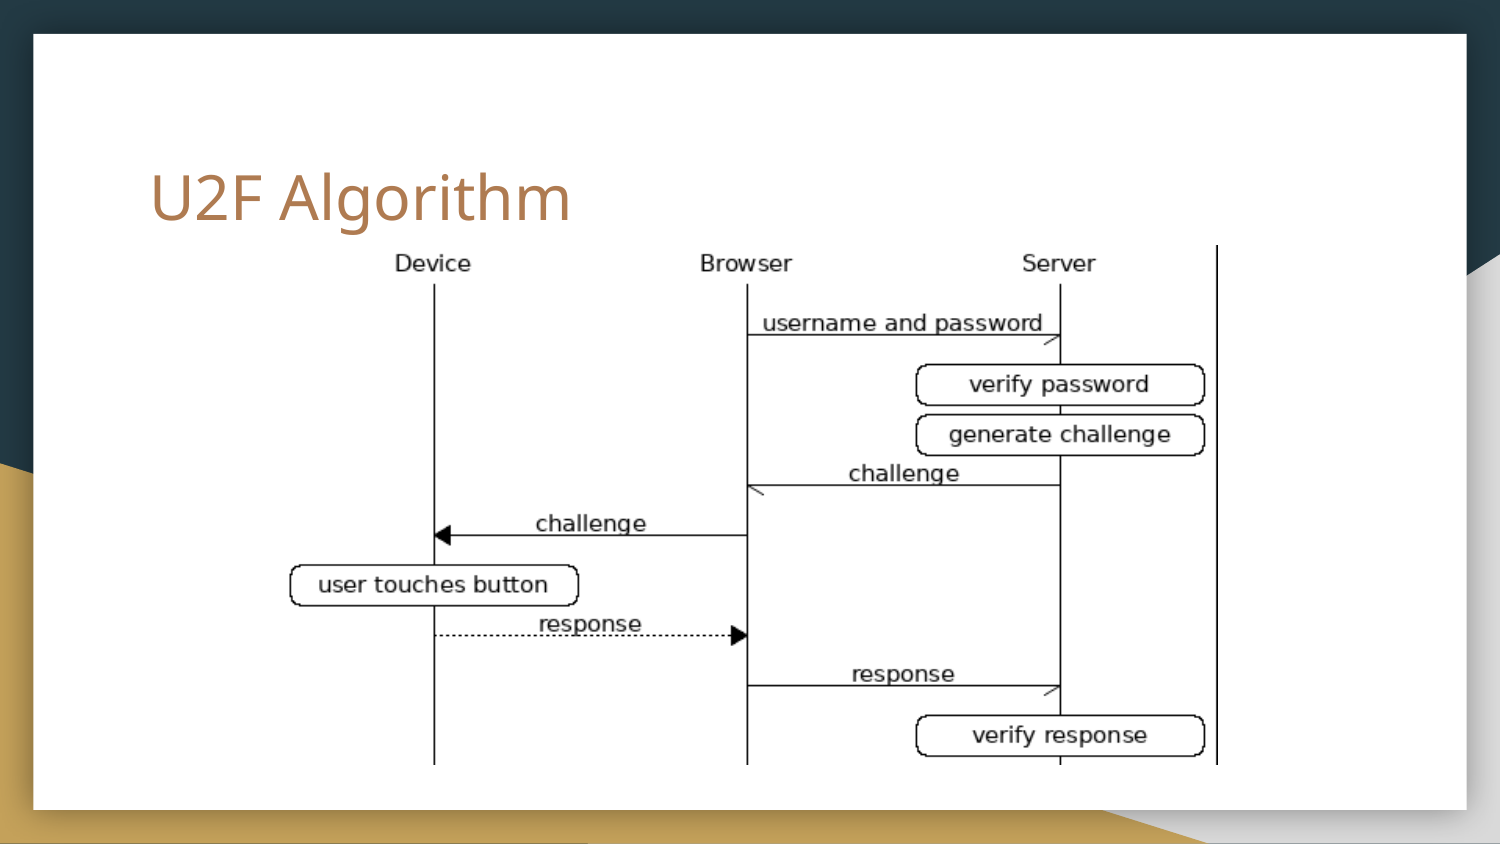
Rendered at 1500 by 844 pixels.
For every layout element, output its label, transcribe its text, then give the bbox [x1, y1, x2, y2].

picture [282, 245, 1218, 765]
title U2F Algorithm [134, 138, 1366, 296]
